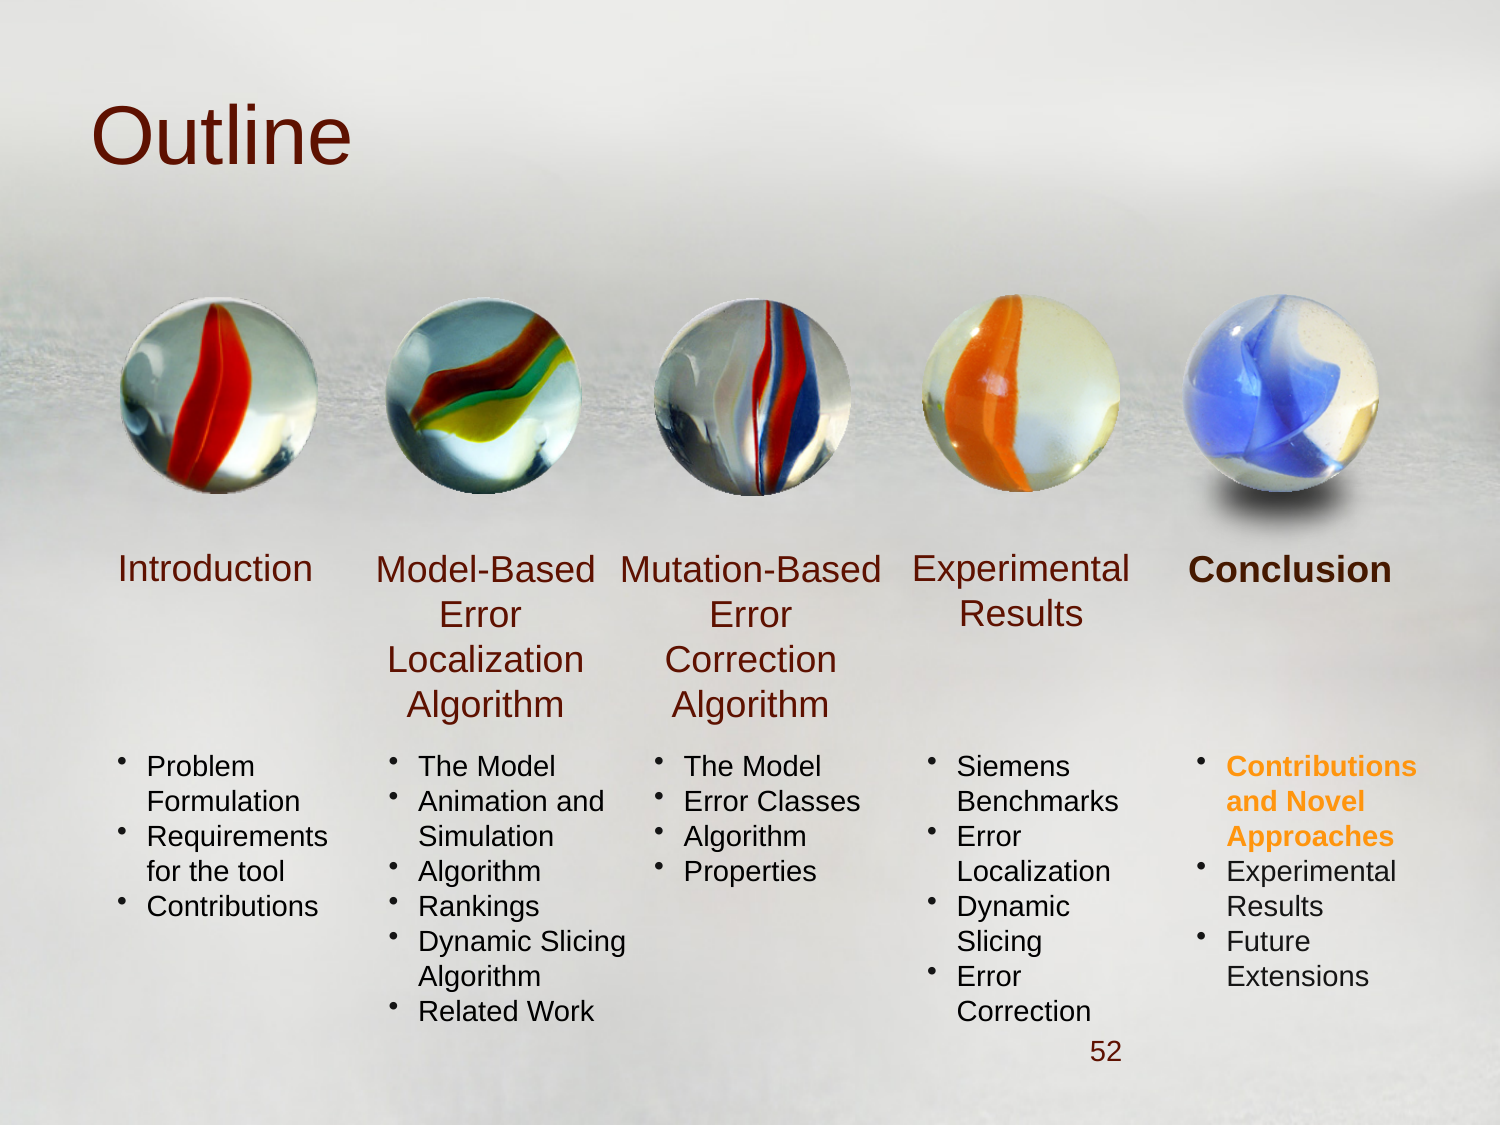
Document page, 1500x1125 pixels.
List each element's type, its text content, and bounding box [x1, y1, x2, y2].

text_box Mutation-Based Error Correction Algorithm [604, 537, 897, 732]
text_box Contributions and Novel Approaches Experimental Results Future Extensions [1181, 740, 1440, 1125]
text_box Problem Formulation Requirements for the tool Contributions [102, 740, 360, 1125]
text_box Conclusion [1173, 537, 1408, 597]
text_box The Model Error Classes Algorithm Properties [639, 740, 912, 1125]
text_box The Model Animation and Simulation Algorithm Rankings Dynamic Slicing Algorithm Related Work [373, 740, 639, 1125]
text_box Introduction [102, 536, 328, 597]
text_box Model-Based Error Localization Algorithm [360, 537, 604, 732]
text_box Experimental Results [897, 536, 1146, 642]
text_box Siemens Benchmarks Error Localization Dynamic Slicing Error Correction [912, 740, 1155, 1125]
picture [0, 0, 1500, 1125]
title Outline [75, 37, 1425, 225]
